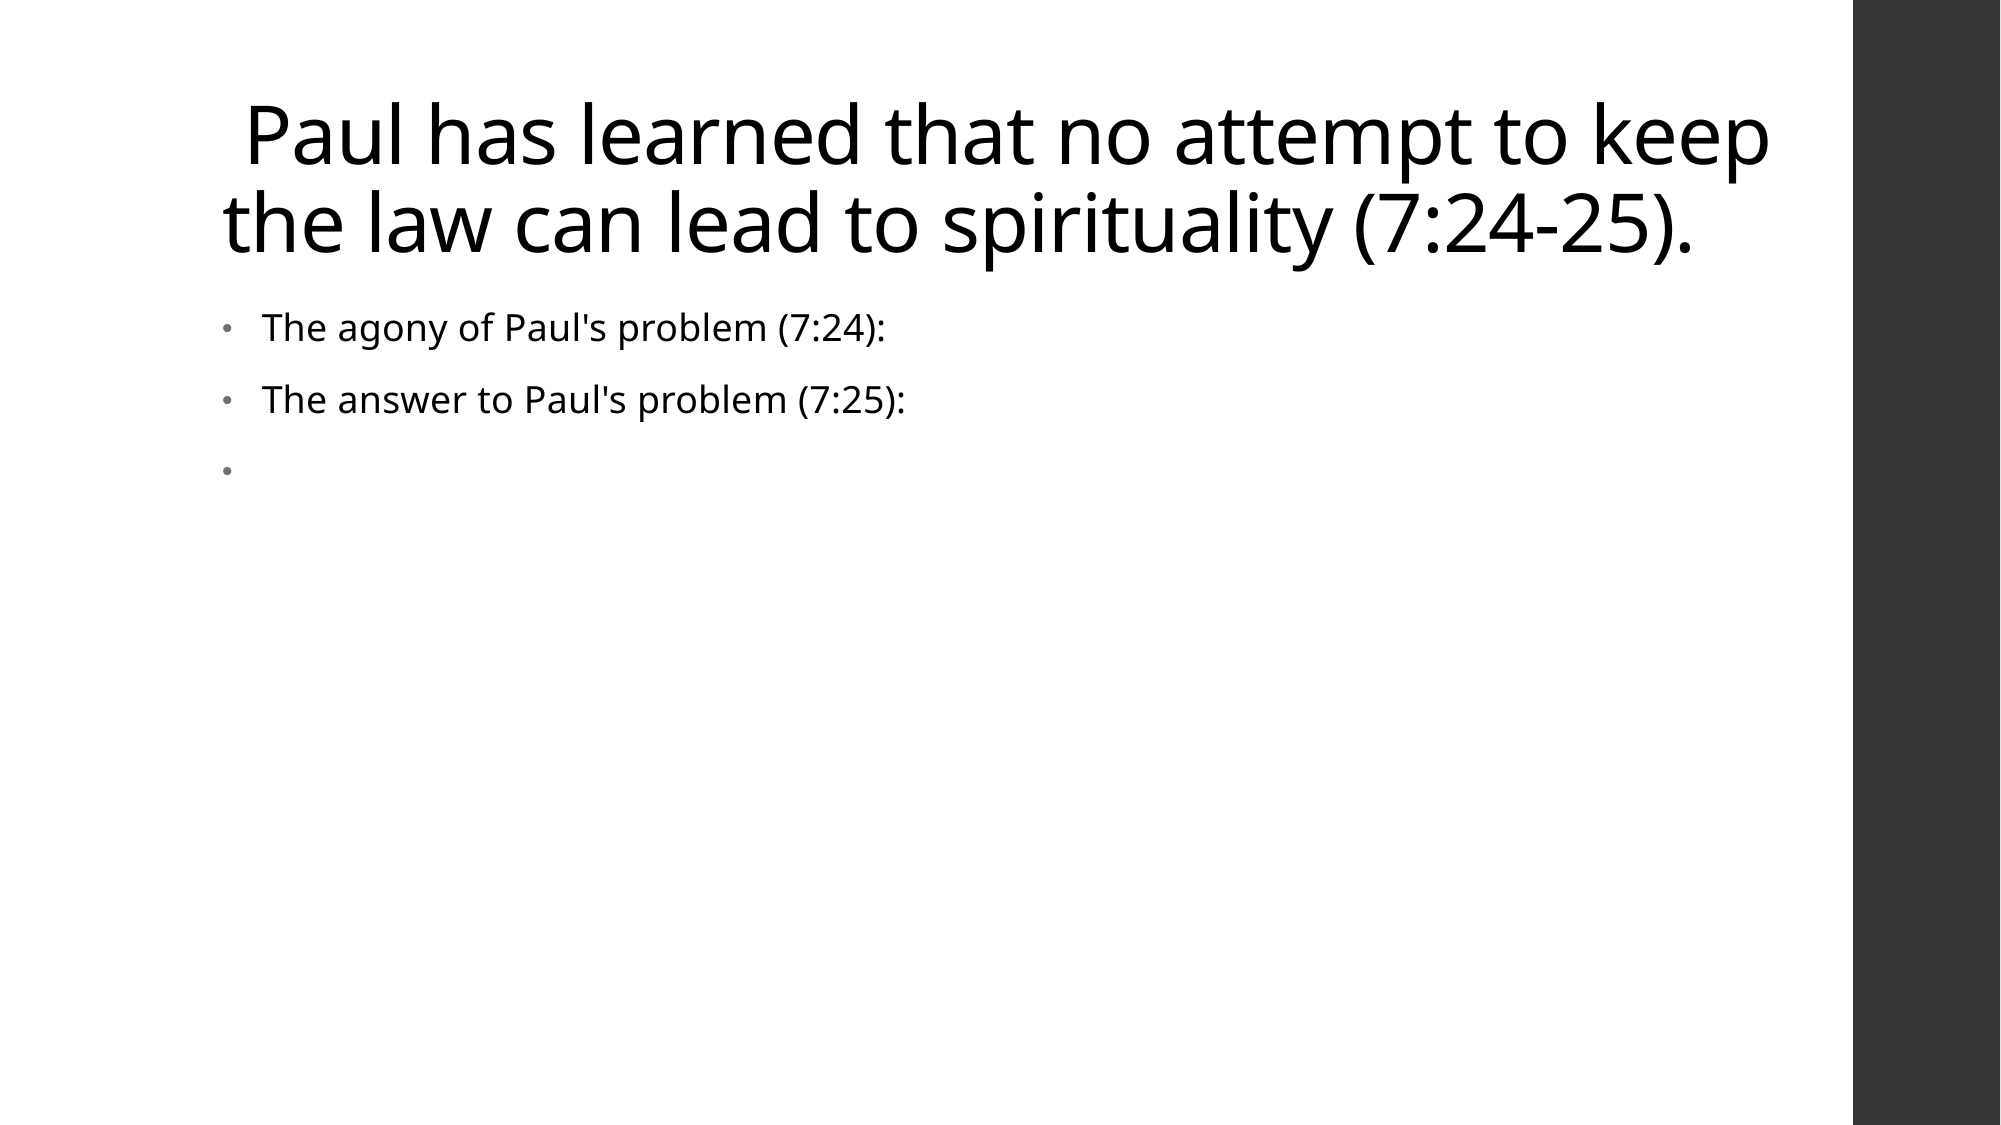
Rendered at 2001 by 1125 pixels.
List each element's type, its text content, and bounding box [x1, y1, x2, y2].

list The agony of Paul's problem (7:24): The answer to Paul's problem (7:25): [206, 299, 1617, 1014]
title Paul has learned that no attempt to keep the law can lead to spirituality (7:24-25). [206, 60, 1797, 278]
